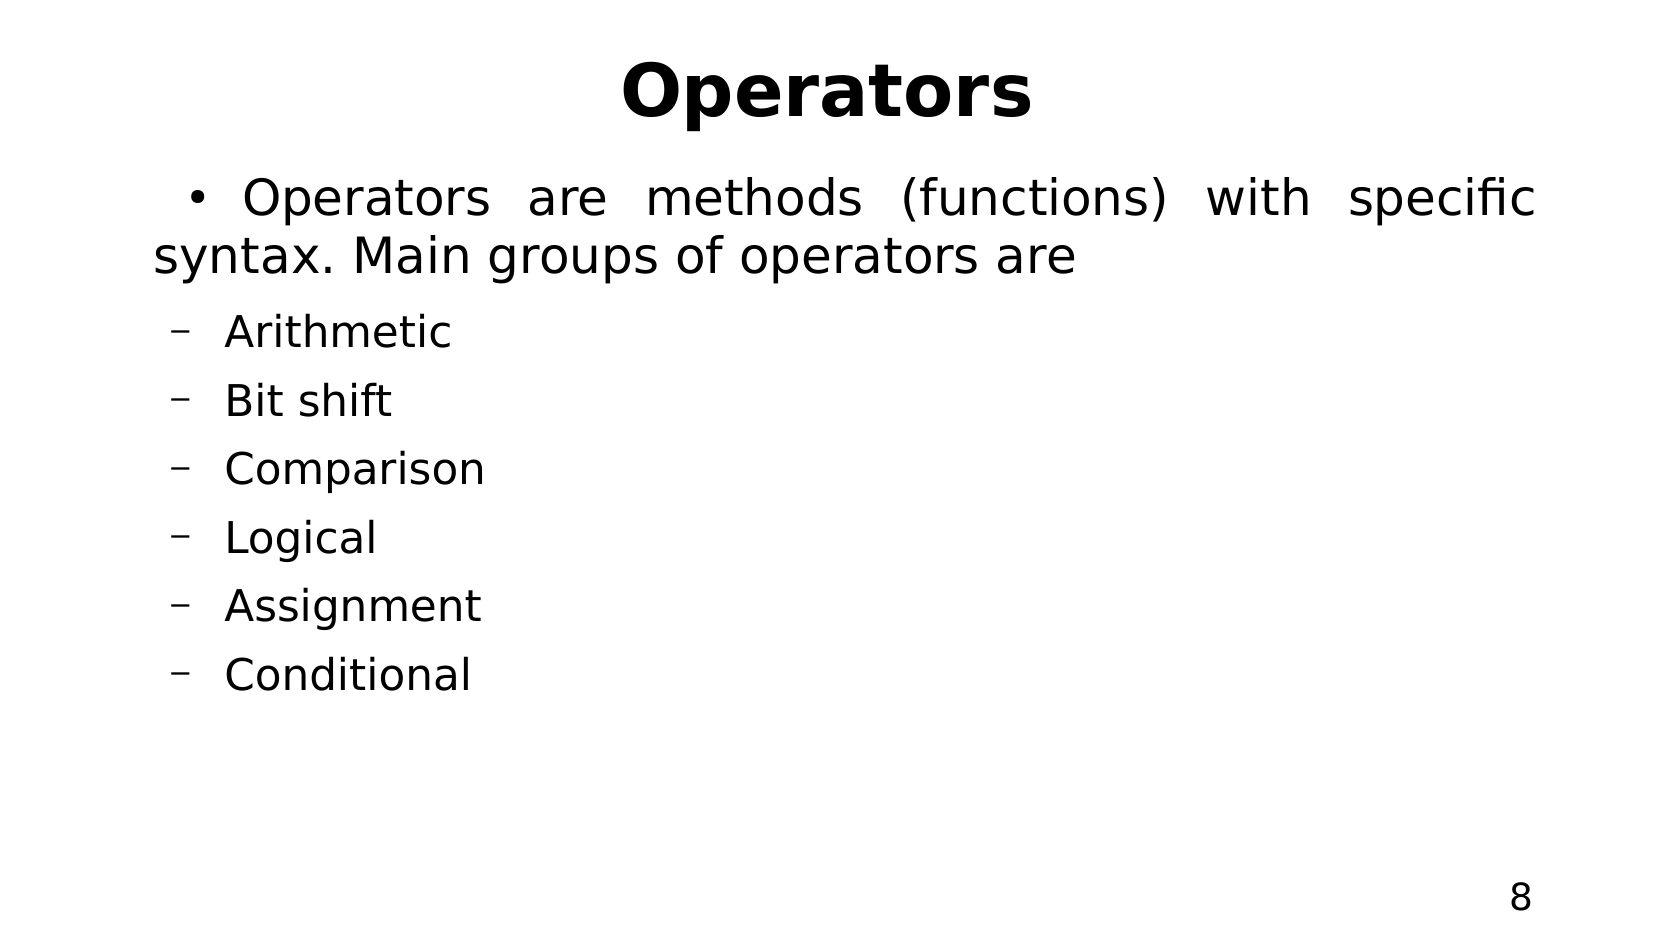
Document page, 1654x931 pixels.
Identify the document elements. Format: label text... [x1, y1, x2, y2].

title Operators [82, 37, 1571, 147]
list Operators are methods (functions) with specific syntax. Main groups of operators are Arithmetic Bit shift Comparison Logical Assignment Conditional [82, 168, 1538, 889]
